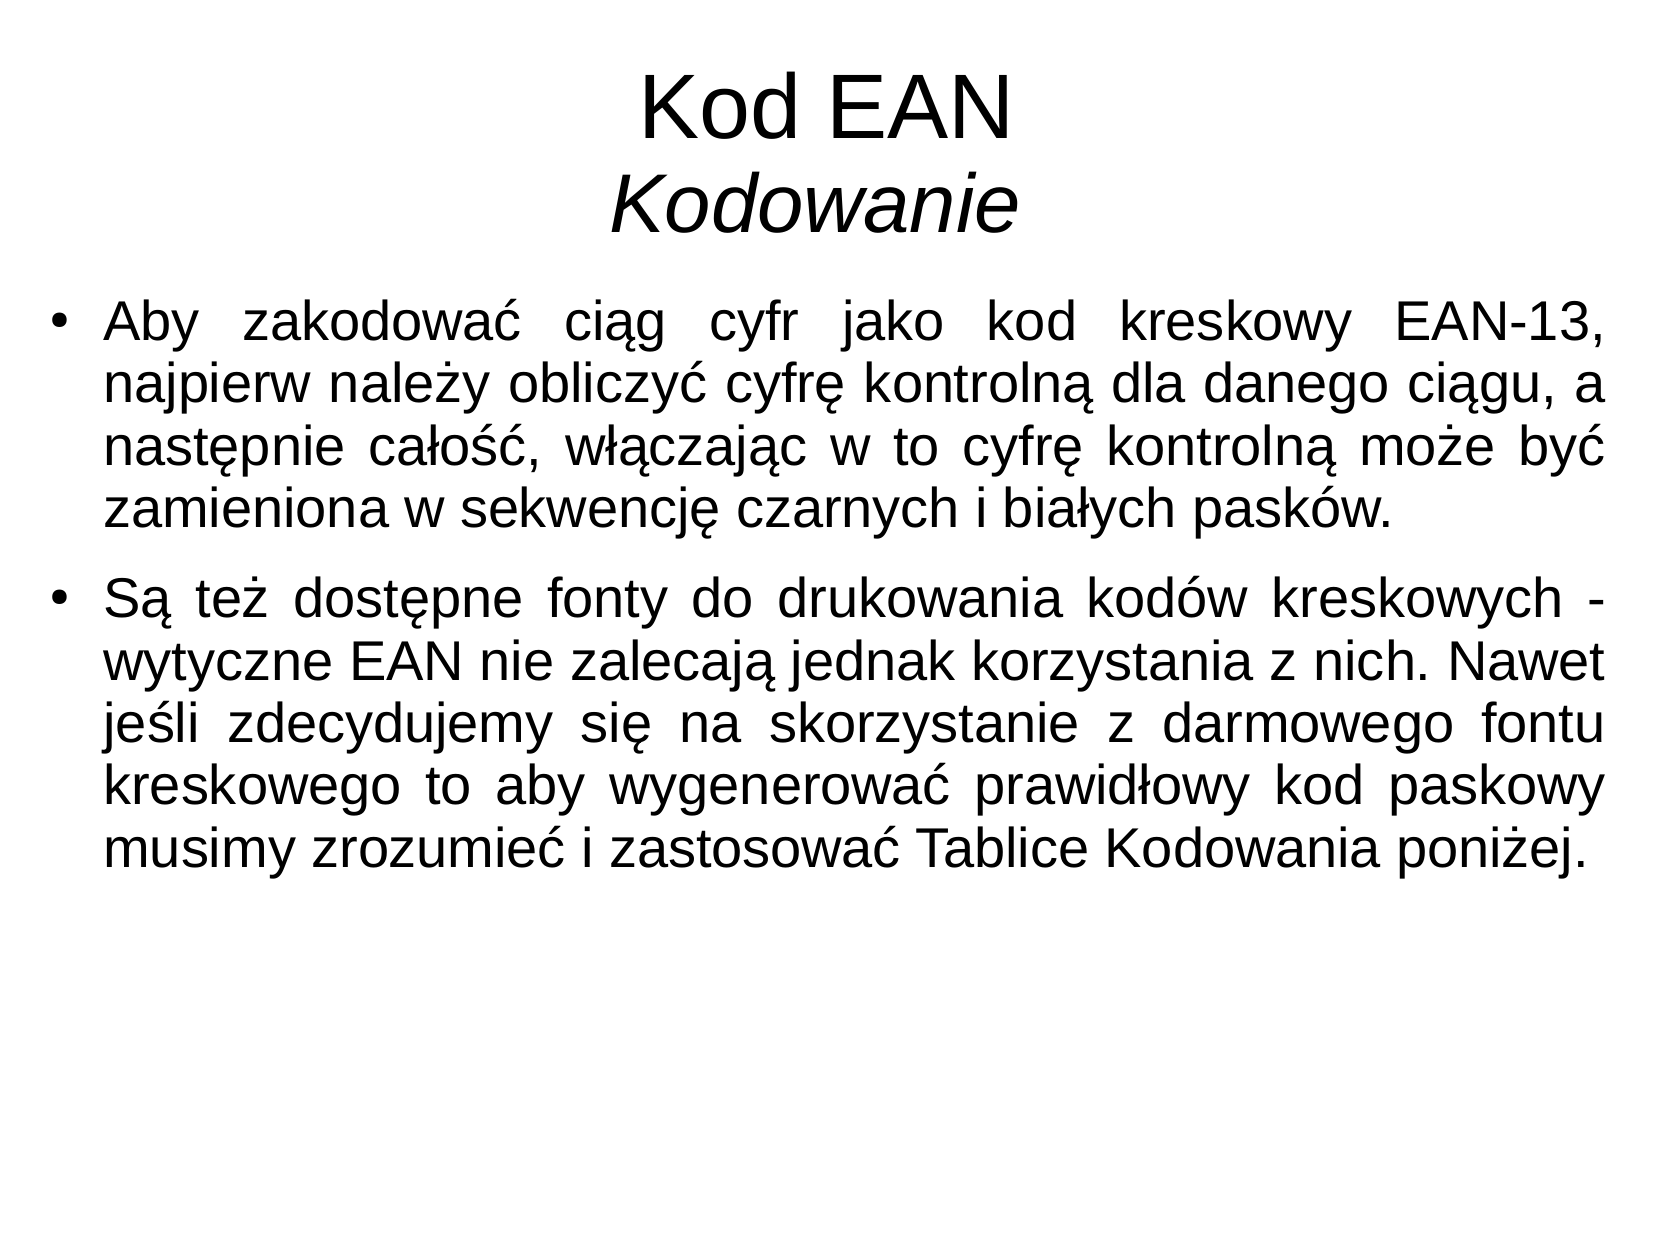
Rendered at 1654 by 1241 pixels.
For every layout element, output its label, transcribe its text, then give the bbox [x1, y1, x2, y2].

list Aby zakodować ciąg cyfr jako kod kreskowy EAN-13, najpierw należy obliczyć cyfrę kontrolną dla danego ciągu, a następnie całość, włączając w to cyfrę kontrolną może być zamieniona w sekwencję czarnych i białych pasków. Są też dostępne fonty do drukowania kodów kreskowych - wytyczne EAN nie zalecają jednak korzystania z nich. Nawet jeśli zdecydujemy się na skorzystanie z darmowego fontu kreskowego to aby wygenerować prawidłowy kod paskowy musimy zrozumieć i zastosować Tablice Kodowania poniżej. [35, 290, 1607, 1010]
title Kod EAN Kodowanie [82, 49, 1571, 257]
